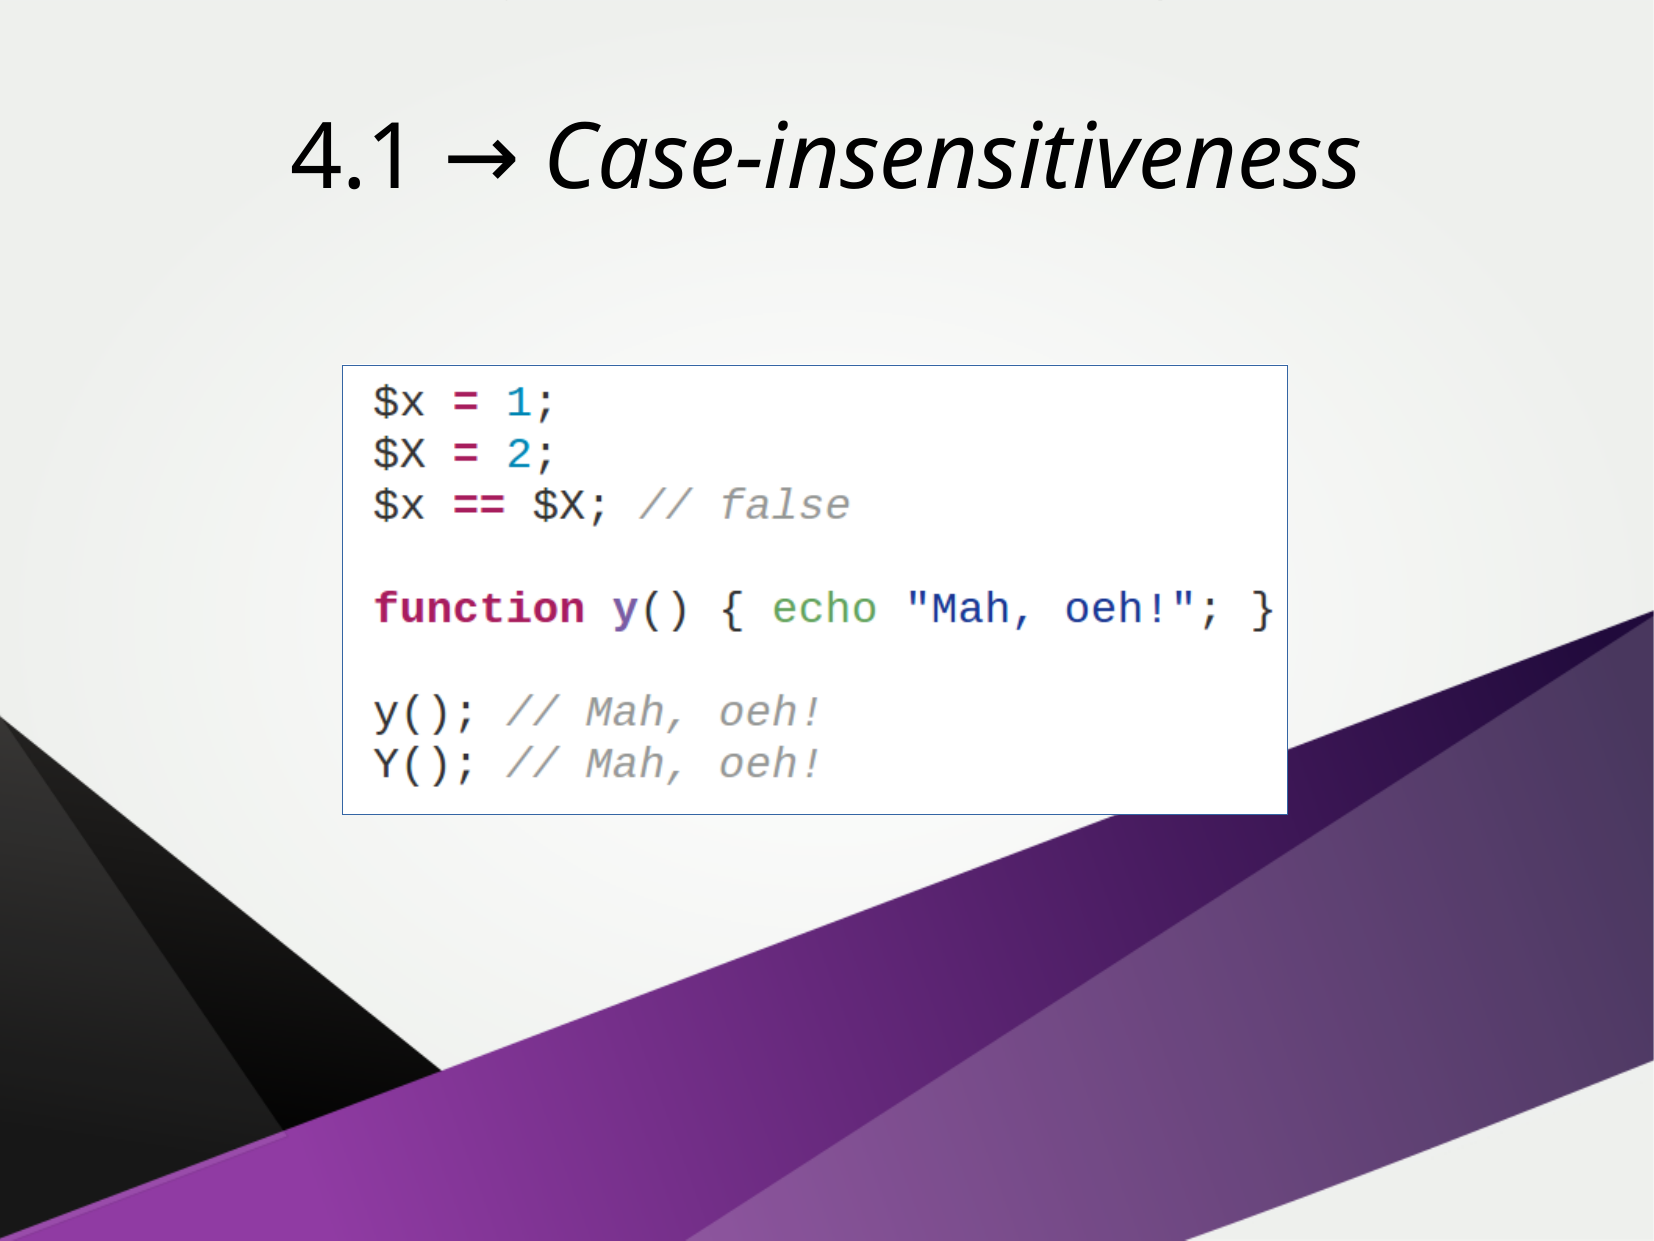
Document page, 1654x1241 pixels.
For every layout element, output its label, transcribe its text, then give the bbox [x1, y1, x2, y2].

picture [0, 0, 1654, 1241]
title 4.1 → Case-insensitiveness [82, 49, 1571, 257]
